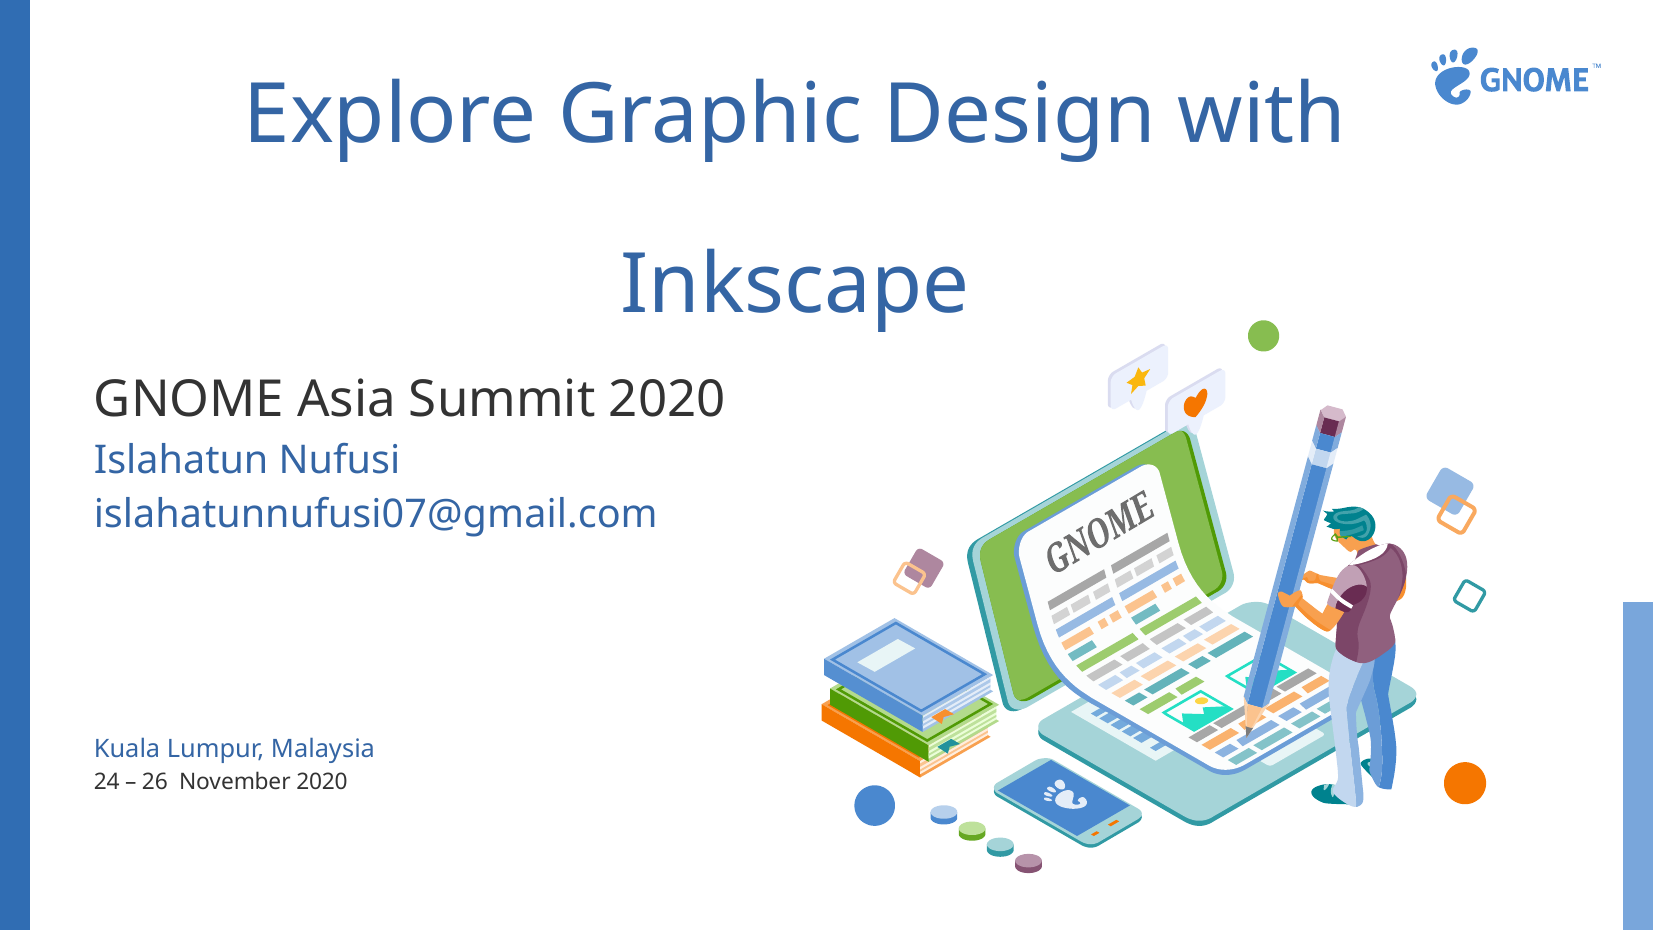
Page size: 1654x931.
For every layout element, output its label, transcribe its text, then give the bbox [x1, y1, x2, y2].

text_box [1444, 762, 1487, 805]
text_box [1445, 499, 1464, 515]
list GNOME Asia Summit 2020 Islahatun Nufusi islahatunnufusi07@gmail.com Kuala Lumpur, Malaysia 24 – 26 November 2020 [45, 361, 1038, 797]
text_box [998, 758, 1142, 848]
text_box [958, 821, 986, 841]
text_box [930, 805, 958, 825]
title Explore Graphic Design with Inkscape [120, 9, 1471, 324]
text_box [1248, 324, 1280, 352]
text_box [1426, 467, 1474, 508]
text_box [1015, 853, 1042, 874]
text_box [854, 797, 895, 826]
text_box [1038, 368, 1417, 826]
text_box [986, 837, 1014, 857]
text_box [1107, 343, 1169, 411]
